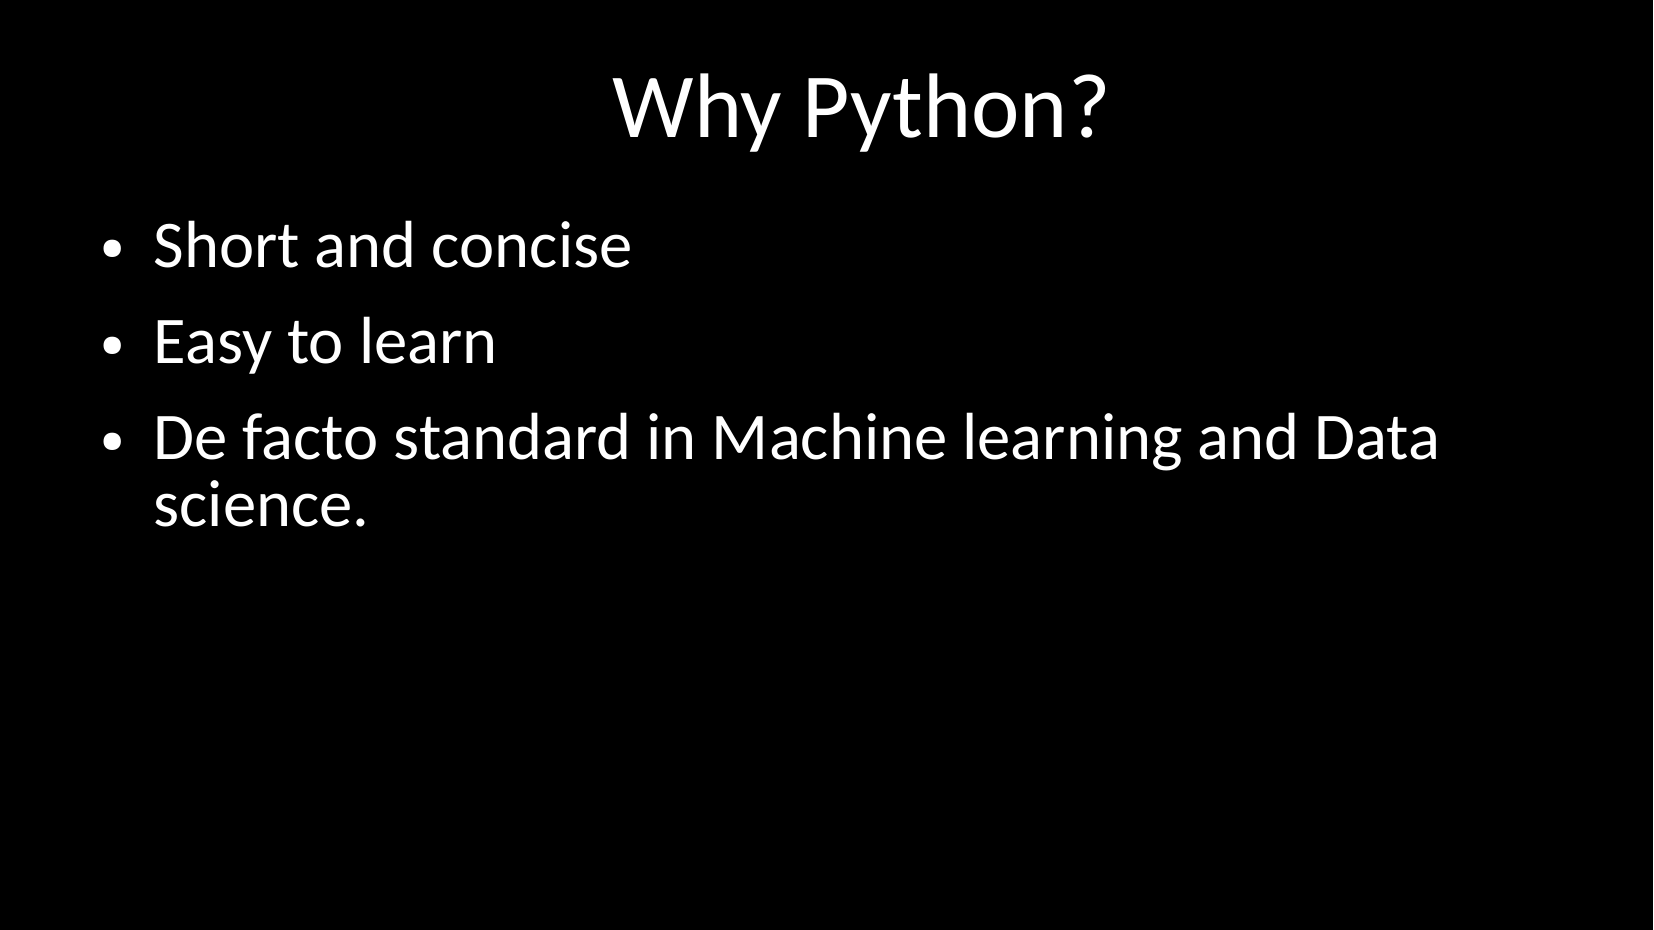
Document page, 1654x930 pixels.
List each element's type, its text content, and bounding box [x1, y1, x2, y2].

title Why Python? [82, 37, 1571, 193]
list Short and concise Easy to learn De facto standard in Machine learning and Data science. [82, 217, 1571, 757]
